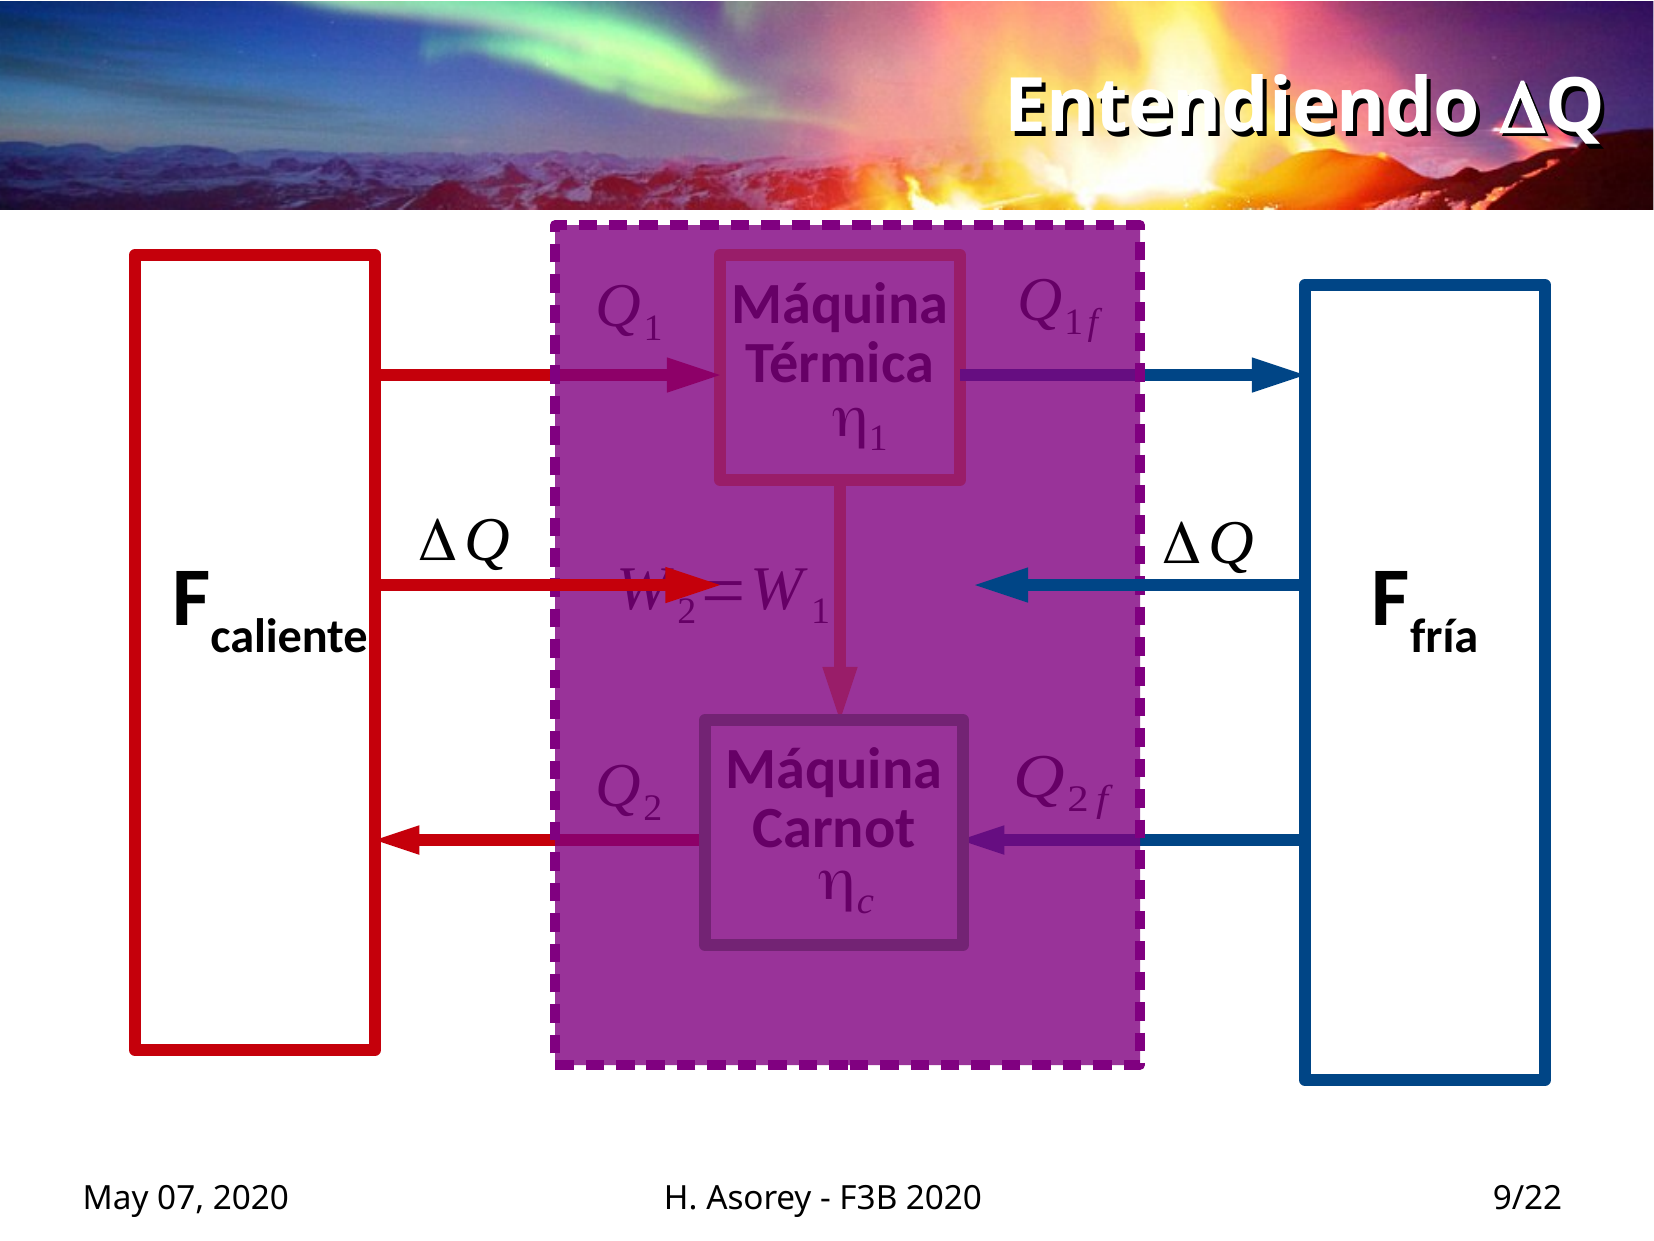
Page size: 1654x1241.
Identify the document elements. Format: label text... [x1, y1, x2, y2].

text_box Fcaliente [150, 555, 391, 691]
text_box Ffría [1305, 555, 1546, 691]
title Entendiendo DQ [45, 15, 1606, 191]
picture [0, 1, 1654, 210]
chart [410, 503, 520, 573]
text_box [555, 225, 1141, 1066]
chart [1155, 506, 1264, 576]
